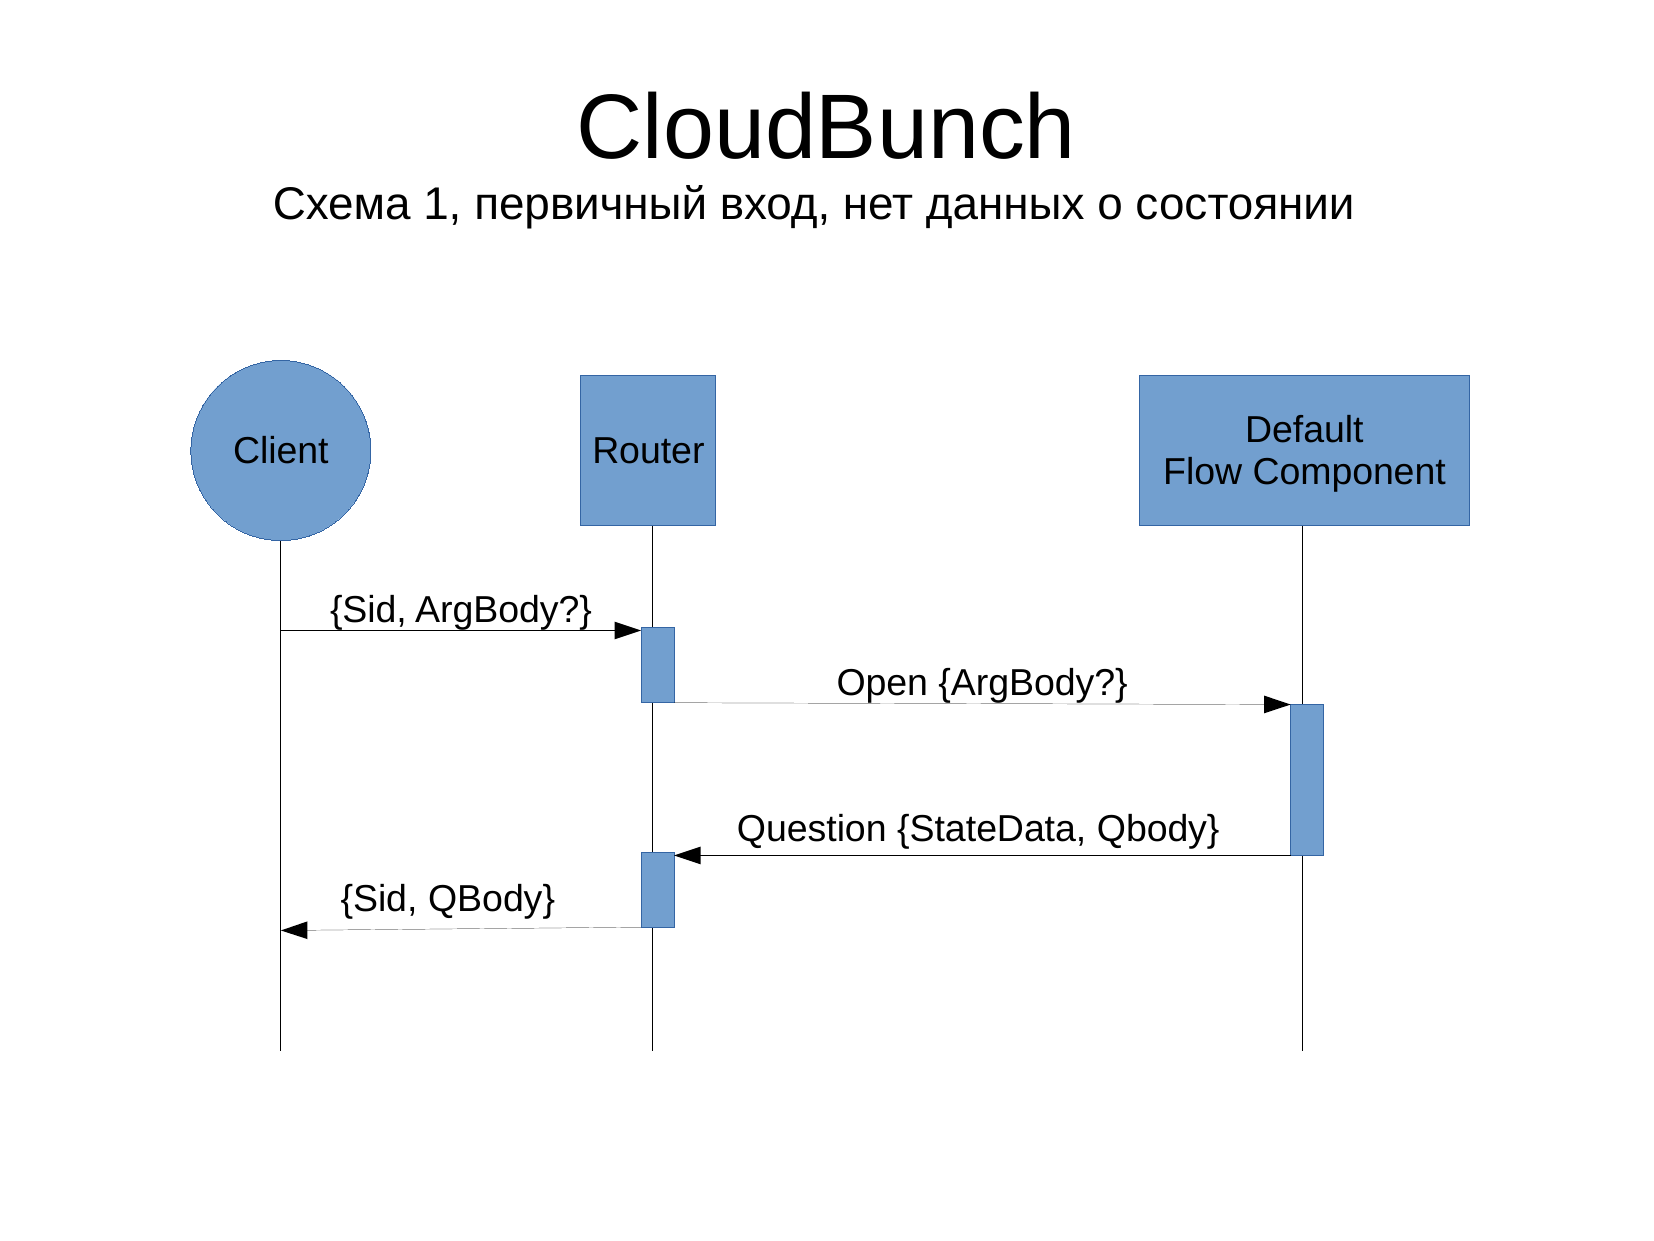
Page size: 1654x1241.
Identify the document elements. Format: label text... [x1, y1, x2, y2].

text_box {Sid, QBody} [325, 870, 611, 928]
list [82, 290, 1571, 1171]
text_box [641, 627, 675, 703]
text_box [1290, 704, 1324, 856]
text_box Client [190, 360, 371, 541]
text_box Default Flow Component [1139, 375, 1470, 526]
text_box Router [580, 375, 716, 526]
text_box [641, 852, 675, 928]
title CloudBunch Схема 1, первичный вход, нет данных о состоянии [82, 49, 1571, 257]
text_box Question {StateData, Qbody} [715, 799, 1241, 860]
